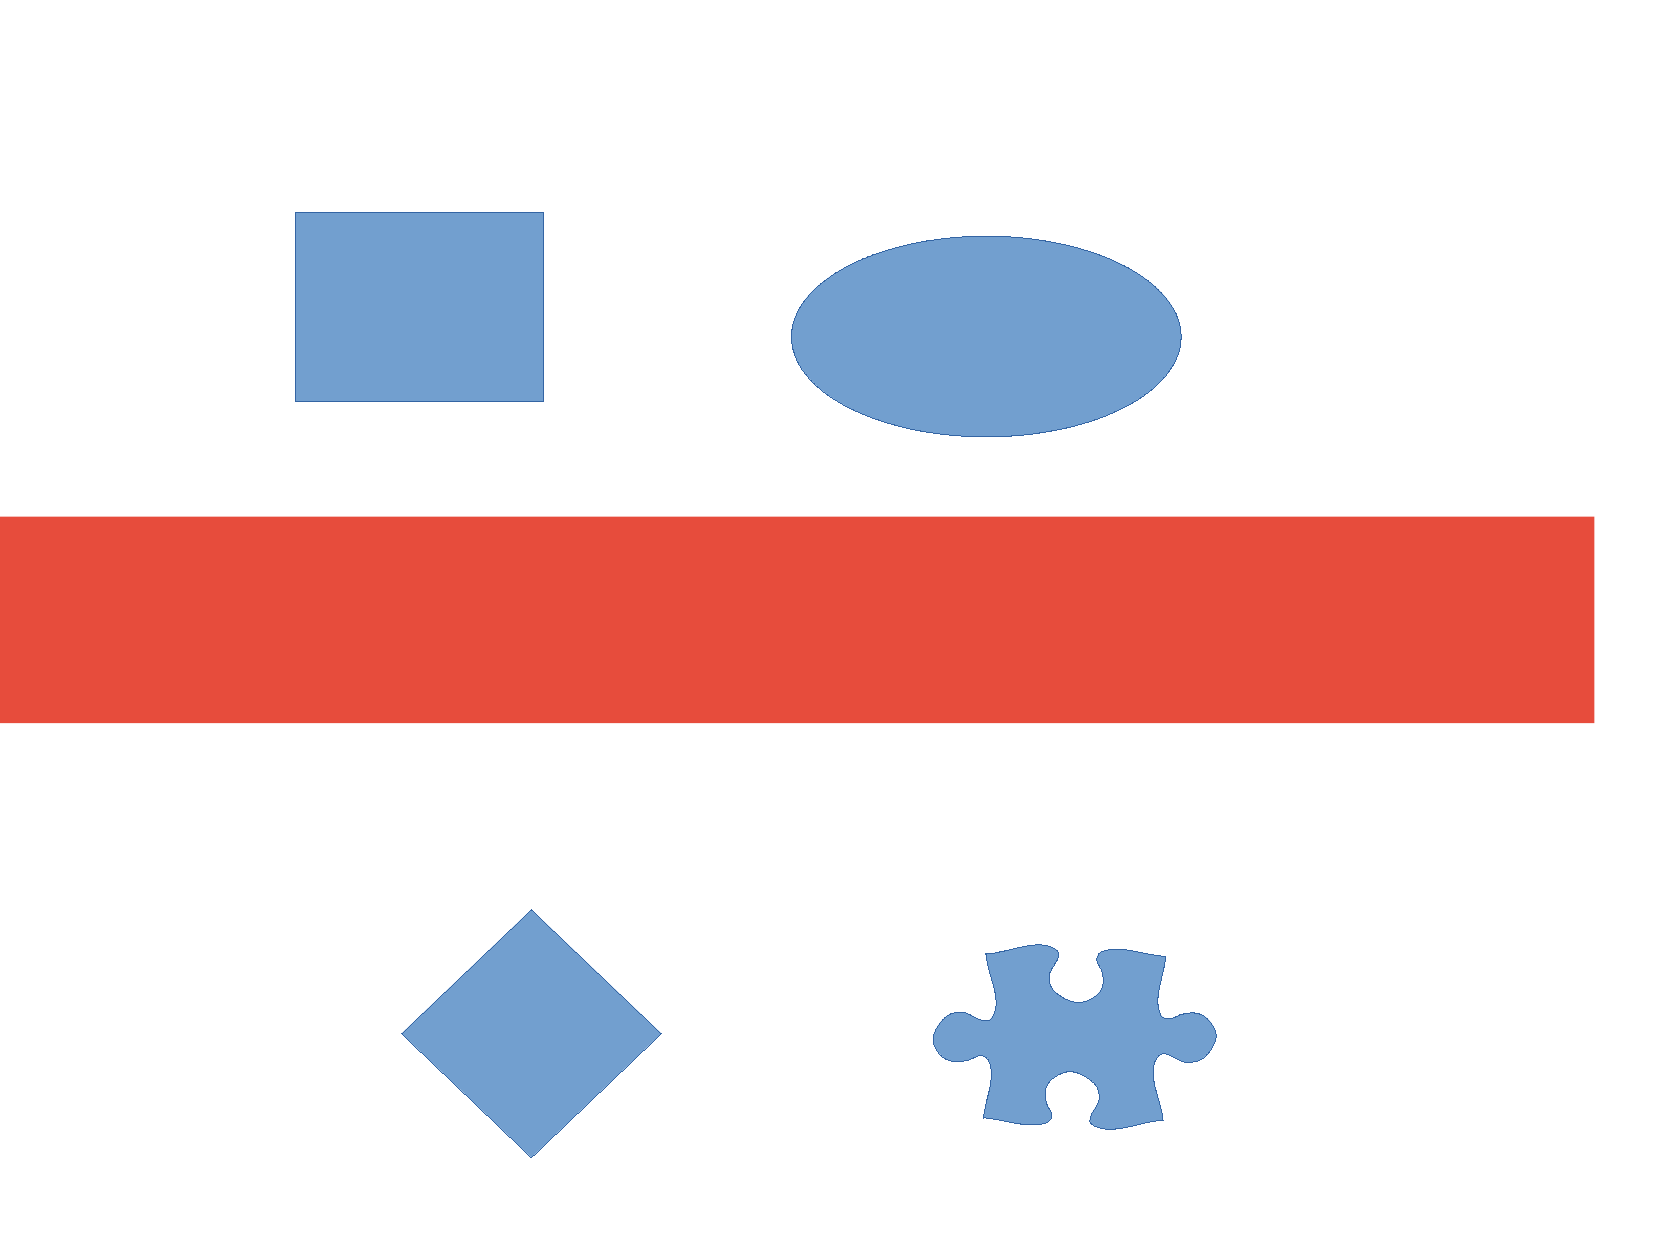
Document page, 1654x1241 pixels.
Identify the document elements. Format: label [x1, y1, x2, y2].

text_box [791, 236, 1182, 437]
text_box [401, 909, 662, 1158]
text_box [295, 212, 544, 402]
text_box [933, 944, 1217, 1130]
